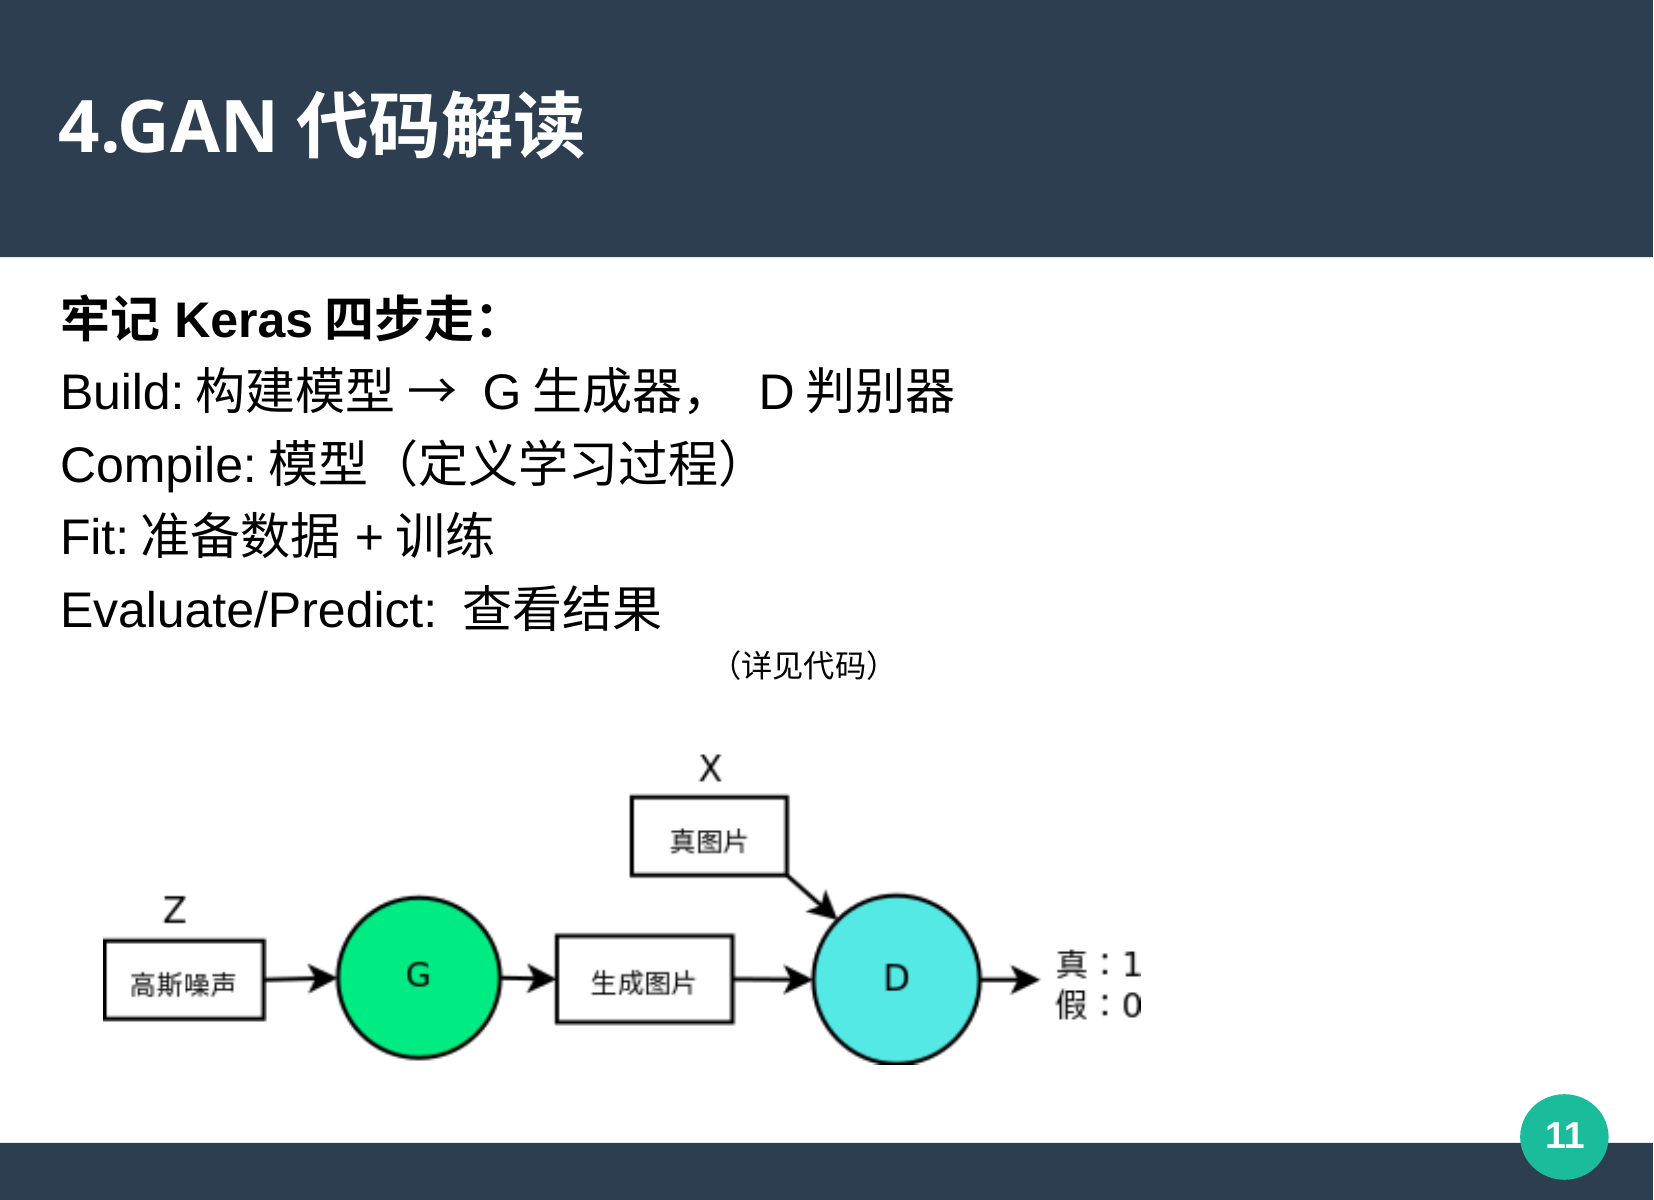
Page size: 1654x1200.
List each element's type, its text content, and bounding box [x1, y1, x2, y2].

subtitle 牢记Keras四步走： Build:构建模型 → G生成器， D判别器 Compile:模型（定义学习过程） Fit:准备数据+训练 Evaluate/Predict: 查看结果 （详见代码） [60, 135, 1548, 831]
text_box 4.GAN代码解读 [236, 114, 248, 135]
text_box 4.GAN代码解读 [58, 47, 1594, 200]
text_box 4.GAN代码解读 [189, 110, 202, 130]
text_box 11 [1530, 1104, 1635, 1175]
text_box 4.GAN代码解读 [69, 113, 82, 133]
picture [103, 749, 1141, 1066]
